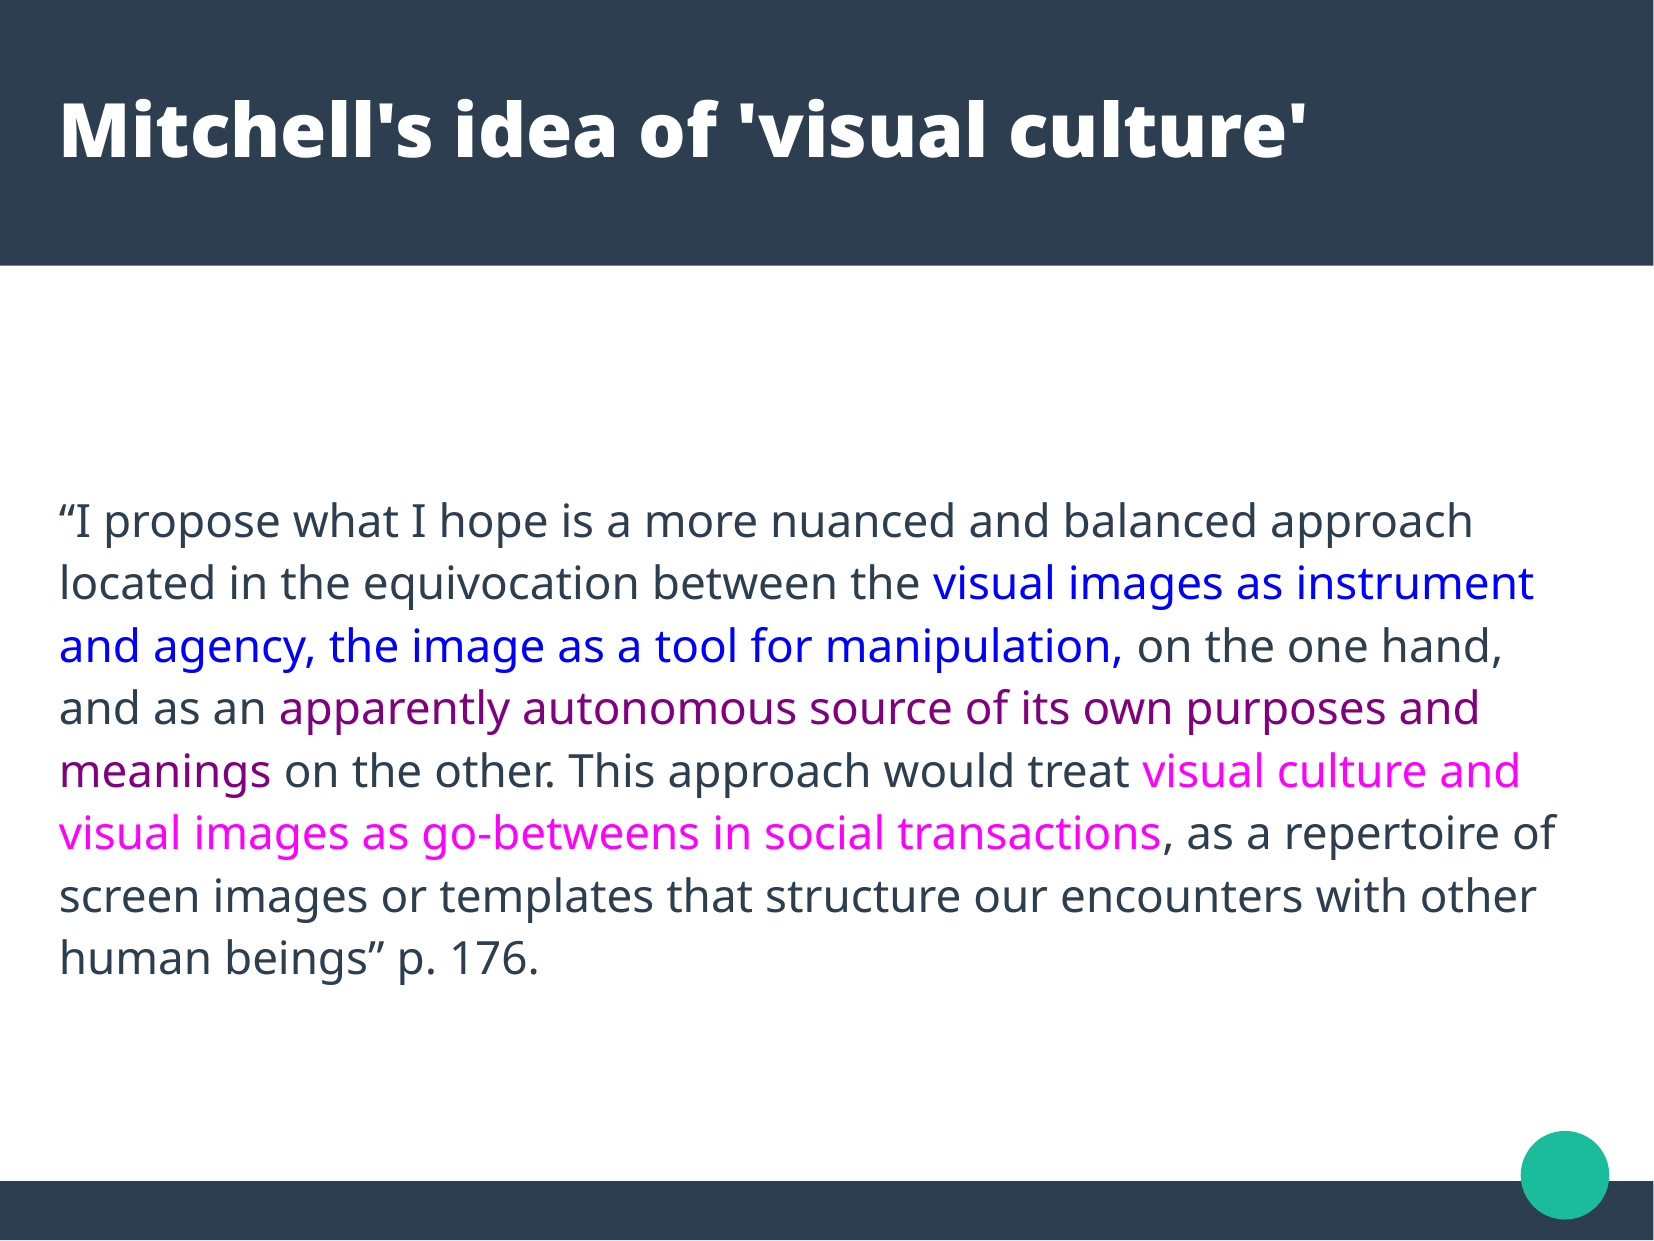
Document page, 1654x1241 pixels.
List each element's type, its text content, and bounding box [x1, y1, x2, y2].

title Mitchell's idea of 'visual culture' [59, 49, 1595, 207]
subtitle “I propose what I hope is a more nuanced and balanced approach located in the equivocation between the visual images as instrument and agency, the image as a tool for manipulation, on the one hand, and as an apparently autonomous source of its own purposes and meanings on the other. This approach would treat visual culture and visual images as go-betweens in social transactions, as a repertoire of screen images or templates that structure our encounters with other human beings” p. 176. [59, 324, 1595, 1152]
